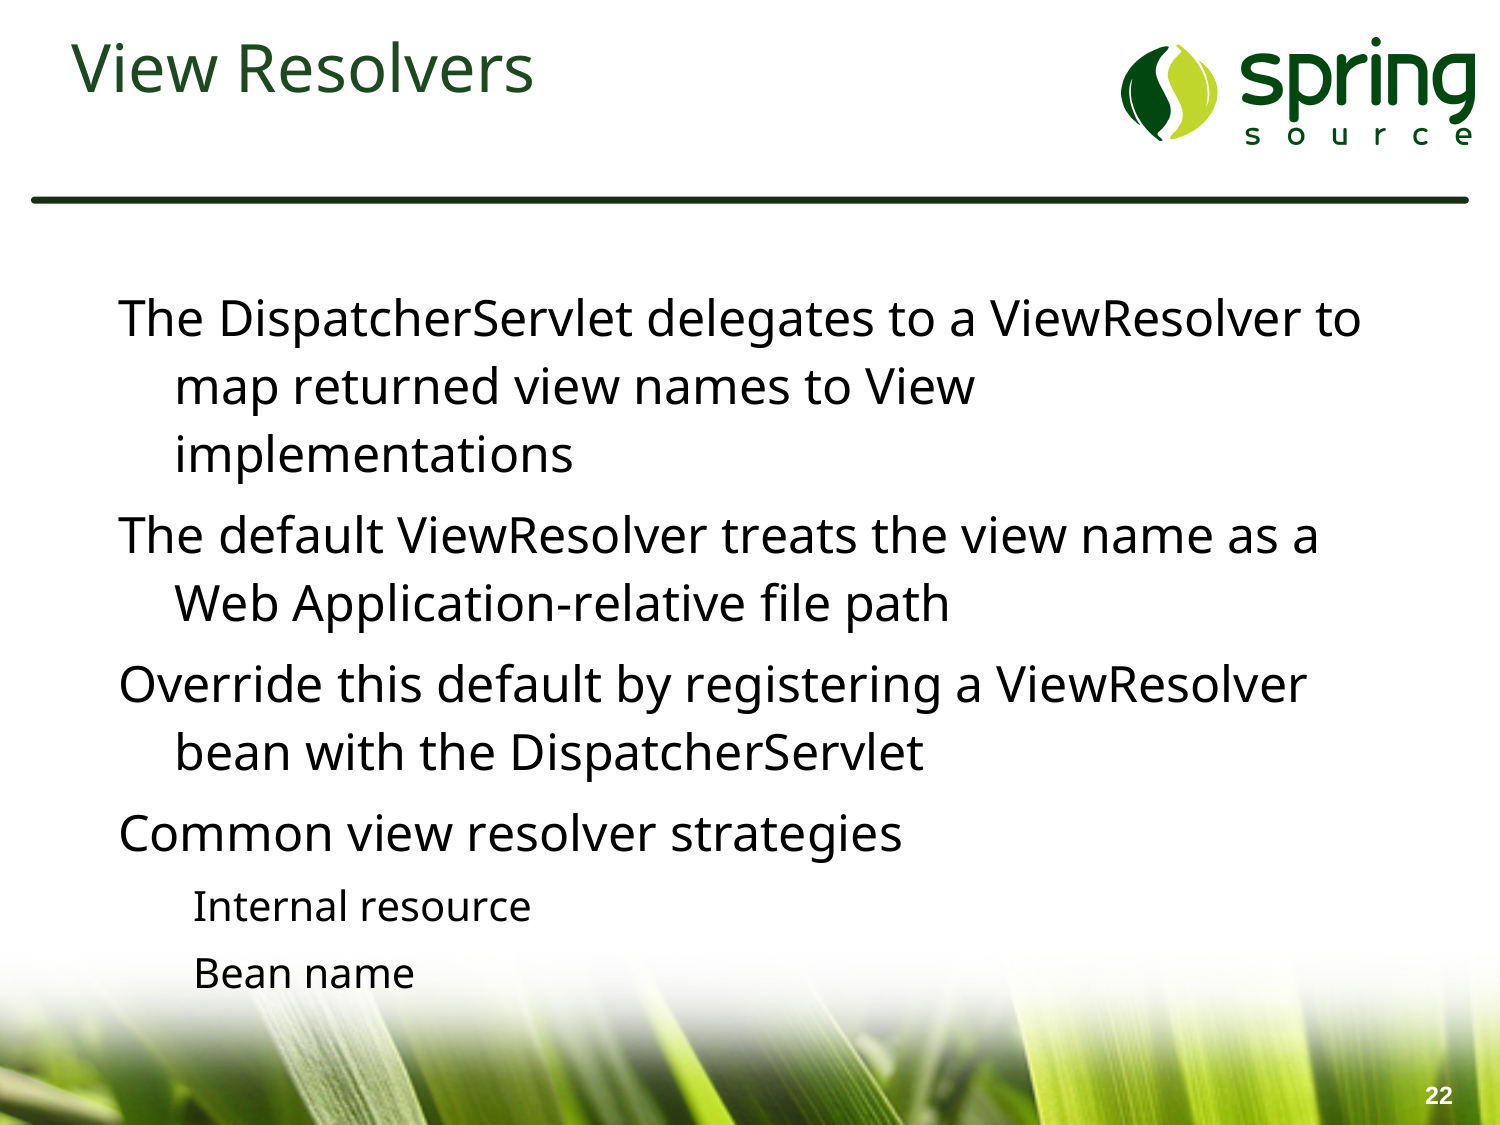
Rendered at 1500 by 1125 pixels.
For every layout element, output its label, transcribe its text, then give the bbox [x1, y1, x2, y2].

picture [0, 944, 1500, 1125]
picture [1121, 37, 1475, 145]
list The DispatcherServlet delegates to a ViewResolver to map returned view names to View implementations The default ViewResolver treats the view name as a Web Application-relative file path Override this default by registering a ViewResolver bean with the DispatcherServlet Common view resolver strategies Internal resource Bean name [103, 275, 1394, 938]
title View Resolvers [56, 13, 1089, 176]
